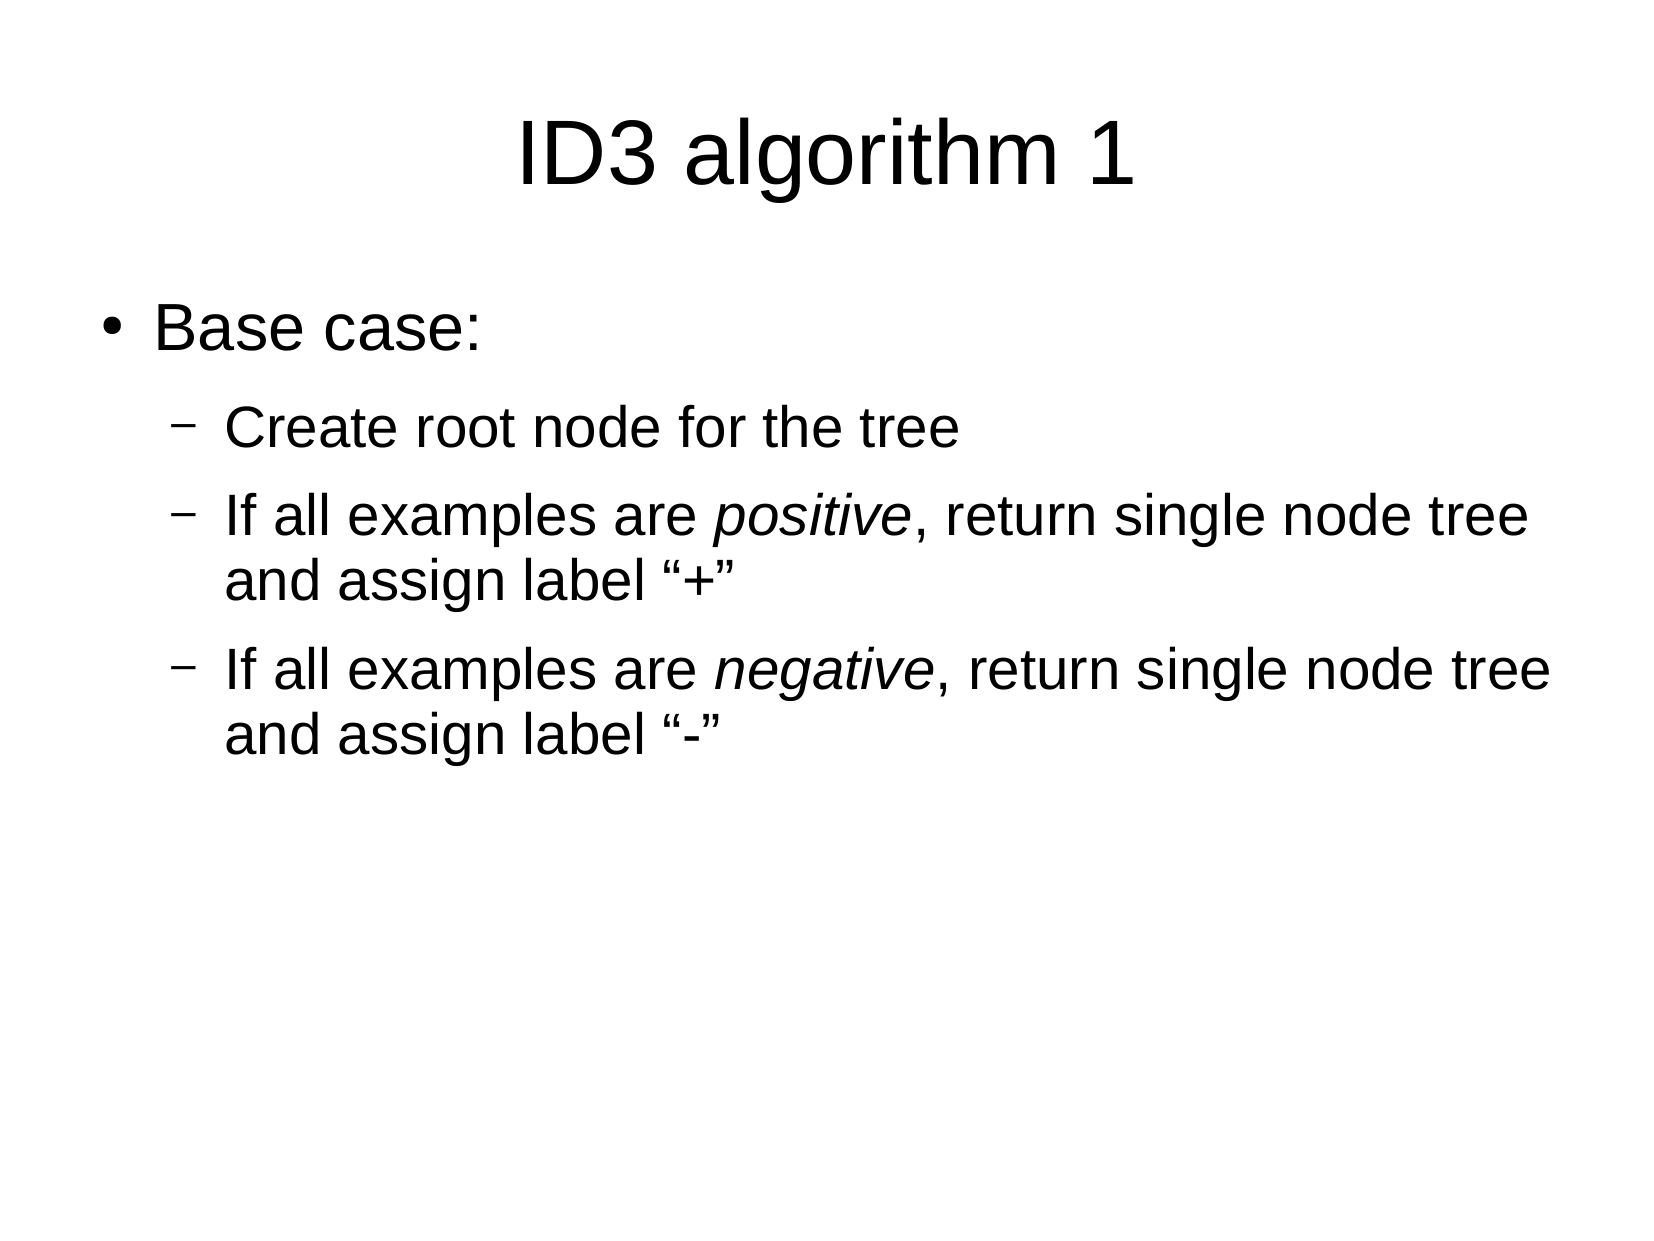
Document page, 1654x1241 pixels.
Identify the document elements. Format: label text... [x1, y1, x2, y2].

title ID3 algorithm 1 [82, 49, 1571, 257]
list Base case: Create root node for the tree If all examples are positive, return single node tree and assign label “+” If all examples are negative, return single node tree and assign label “-” [82, 290, 1571, 1010]
